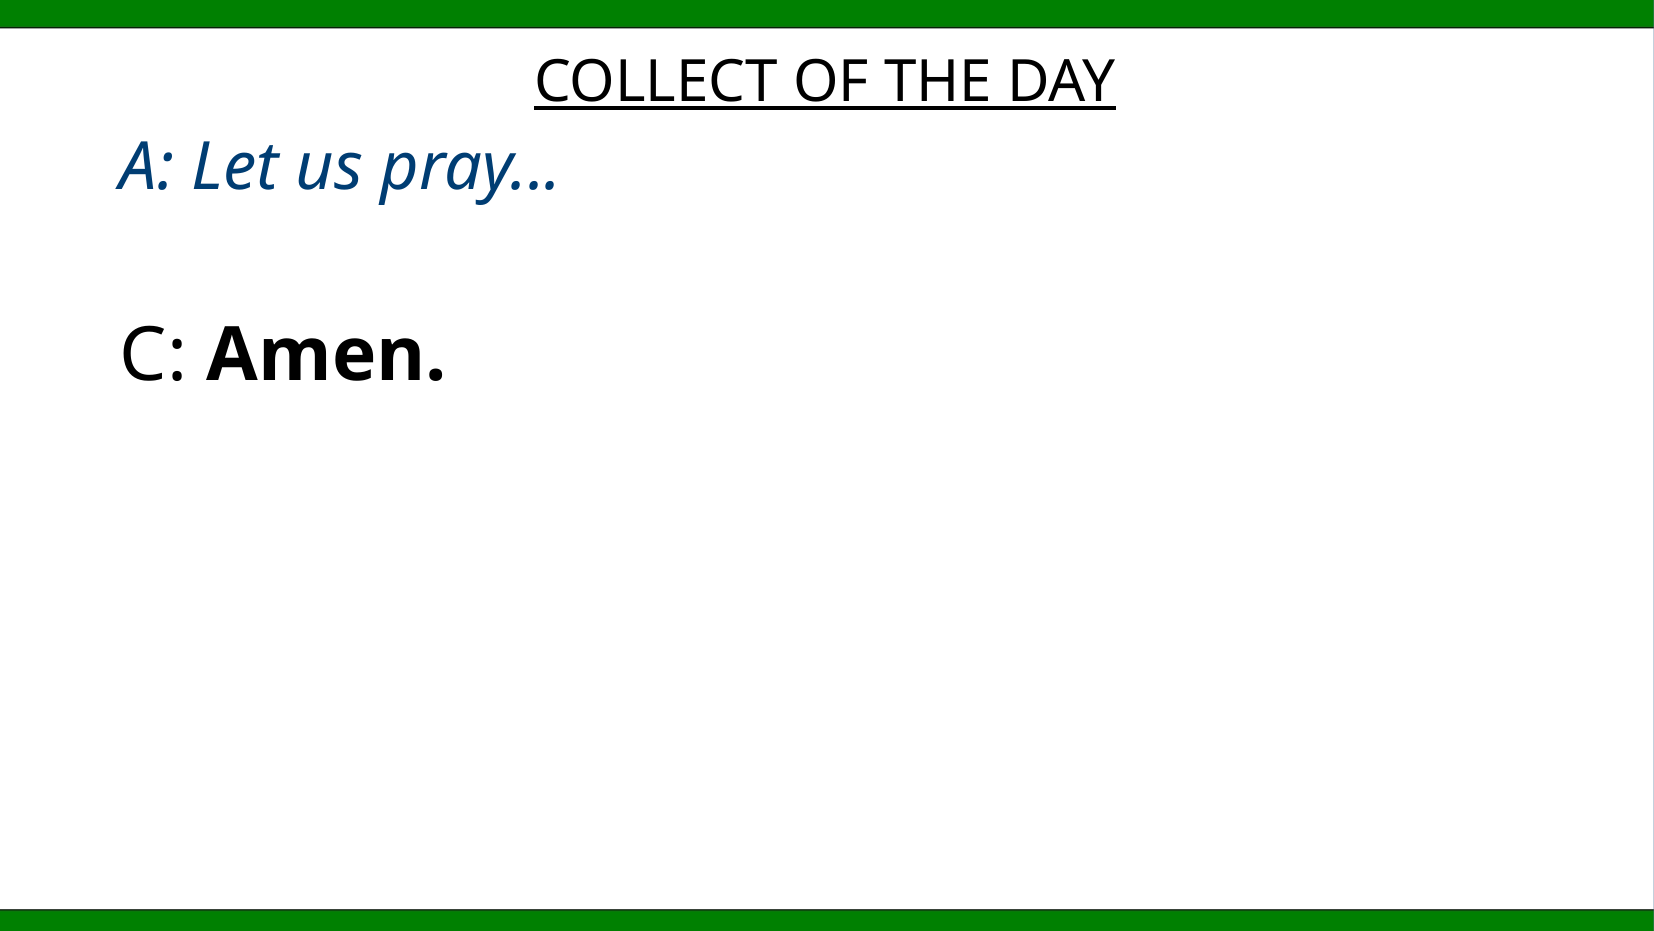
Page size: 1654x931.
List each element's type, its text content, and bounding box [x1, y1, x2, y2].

text_box COLLECT OF THE DAY A: Let us pray... C: Amen. [105, 31, 1546, 402]
picture [0, 0, 1654, 931]
